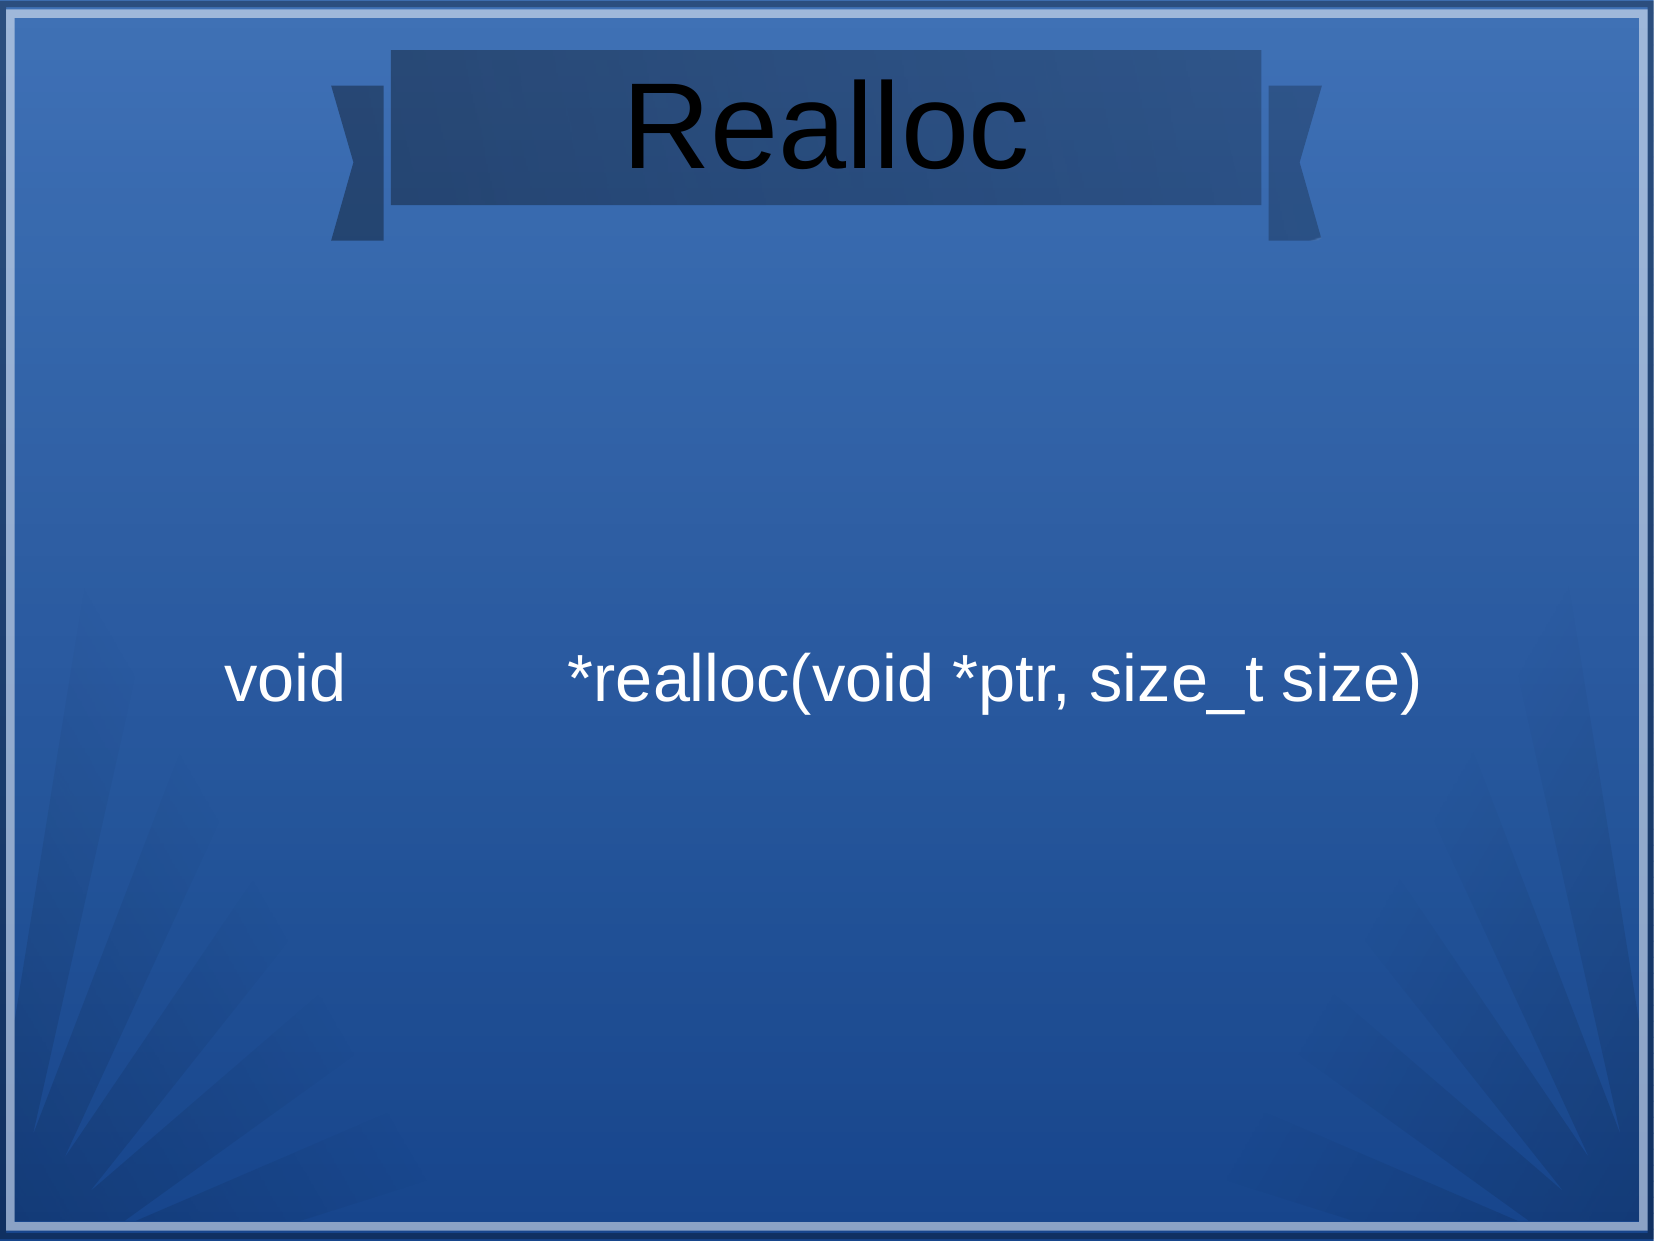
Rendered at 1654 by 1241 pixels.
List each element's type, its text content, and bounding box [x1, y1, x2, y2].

list void *realloc(void *ptr, size_t size) [82, 299, 1571, 1241]
title Realloc [389, 47, 1264, 205]
